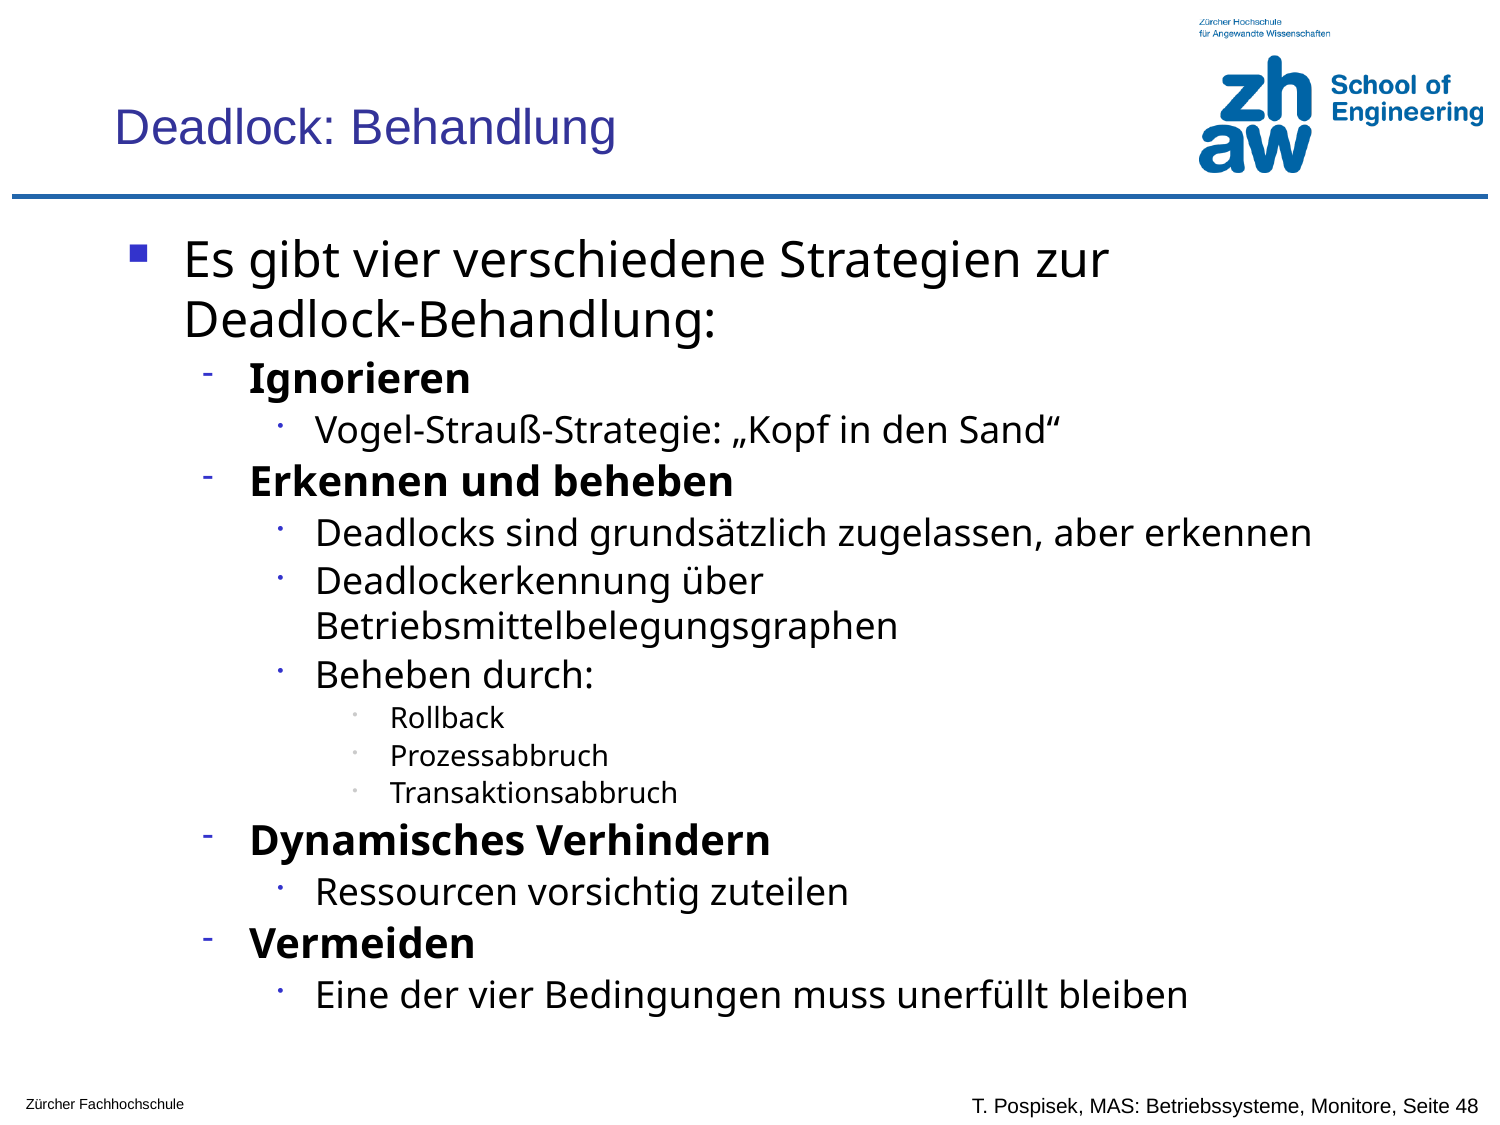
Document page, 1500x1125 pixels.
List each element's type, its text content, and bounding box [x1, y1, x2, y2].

picture [1199, 19, 1483, 173]
list Es gibt vier verschiedene Strategien zur Deadlock-Behandlung: Ignorieren Vogel-Strauß-Strategie: „Kopf in den Sand“ Erkennen und beheben Deadlocks sind grundsätzlich zugelassen, aber erkennen Deadlockerkennung über Betriebsmittelbelegungsgraphen Beheben durch: Rollback Prozessabbruch Transaktionsabbruch Dynamisches Verhindern Ressourcen vorsichtig zuteilen Vermeiden Eine der vier Bedingungen muss unerfüllt bleiben [112, 220, 1363, 970]
title Deadlock: Behandlung [99, 50, 1379, 163]
